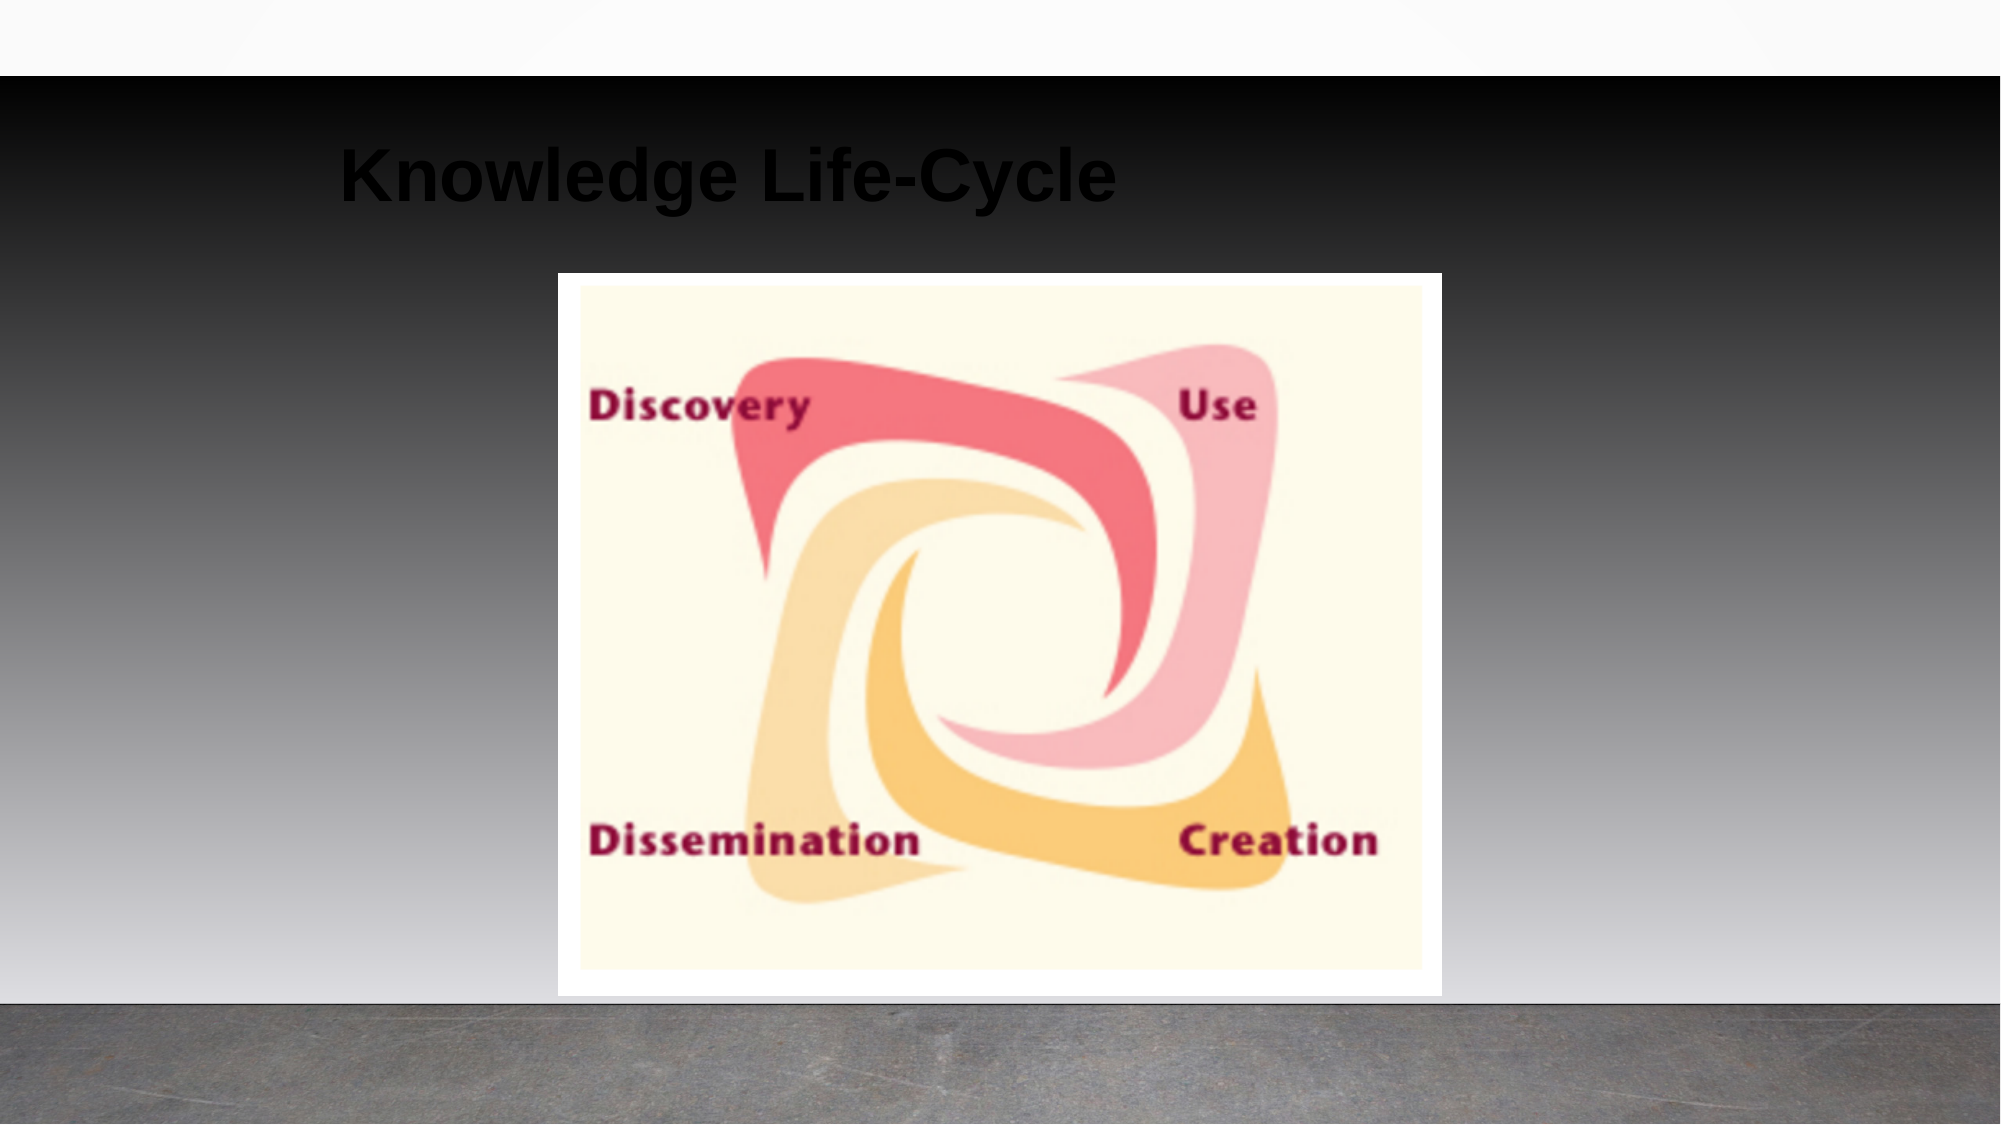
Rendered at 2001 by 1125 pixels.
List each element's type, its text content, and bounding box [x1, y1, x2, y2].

picture [558, 273, 1442, 996]
title Knowledge Life-Cycle [324, 45, 1675, 233]
